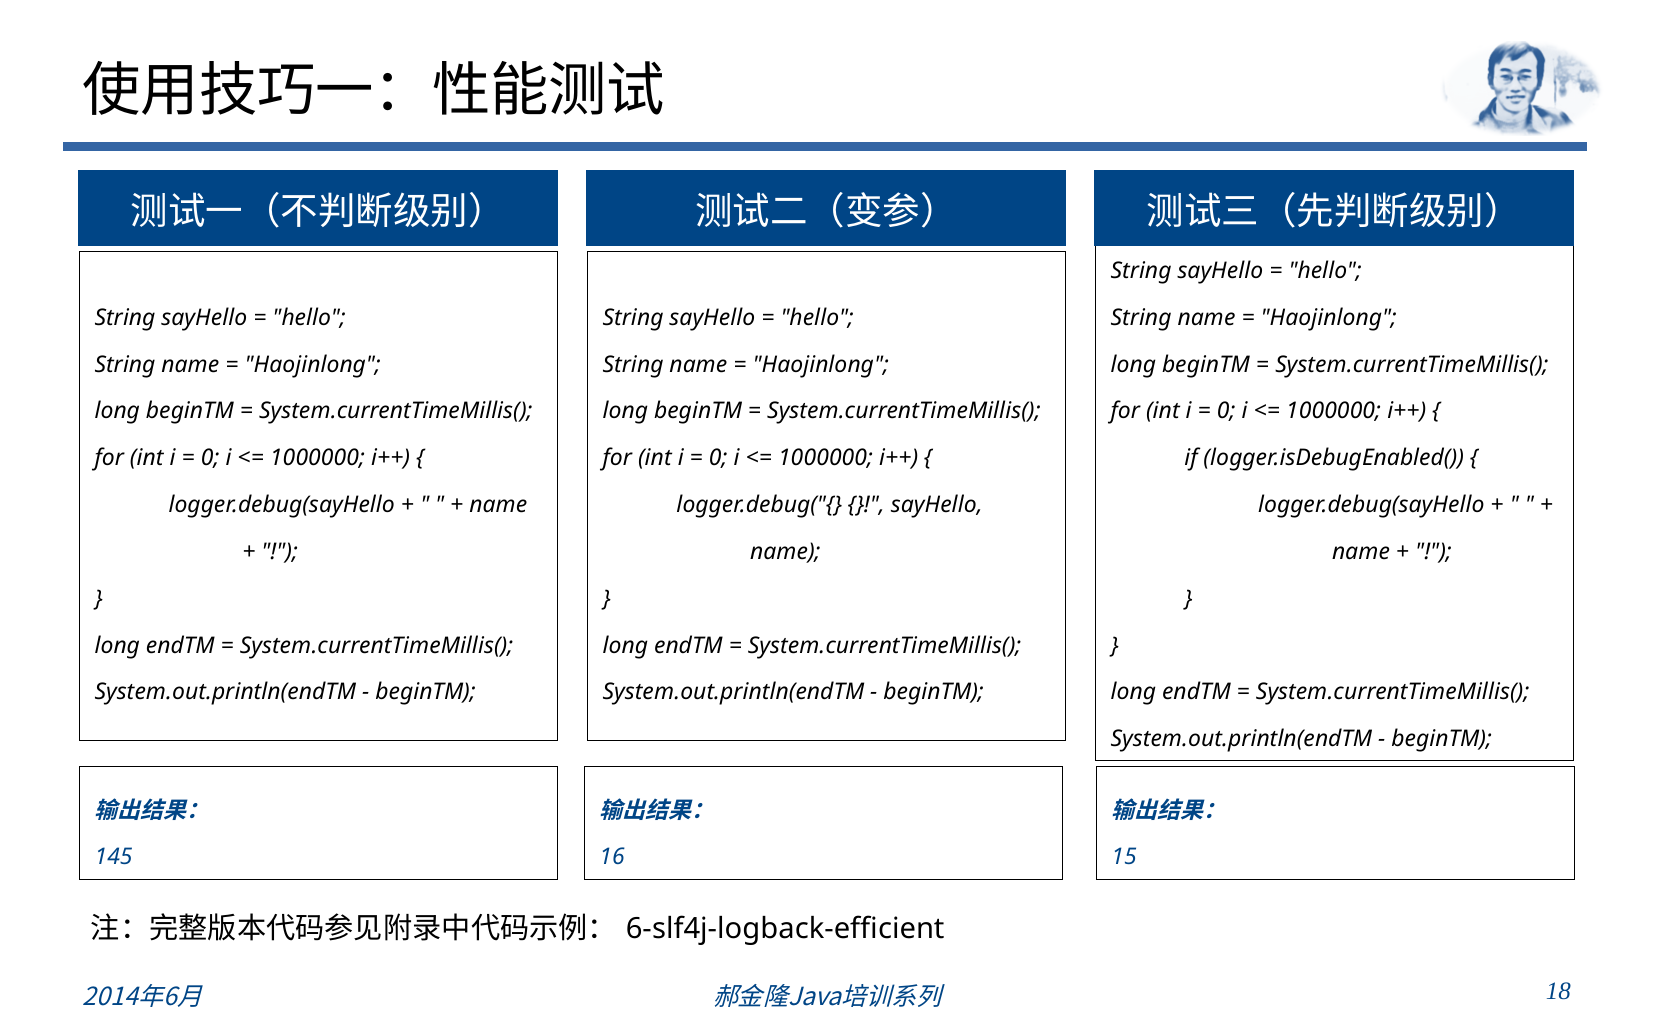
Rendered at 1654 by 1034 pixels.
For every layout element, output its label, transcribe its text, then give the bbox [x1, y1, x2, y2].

text_box 测试三（先判断级别） [1094, 170, 1574, 246]
text_box 测试二（变参） [586, 170, 1066, 246]
text_box 输出结果： 15 [1096, 766, 1575, 880]
text_box 输出结果： 16 [584, 766, 1063, 880]
text_box 注：完整版本代码参见附录中代码示例：6-slf4j-logback-efficient [76, 900, 945, 950]
text_box String sayHello = "hello"; String name = "Haojinlong"; long beginTM = System.currentTimeMillis(); for (int i = 0; i <= 1000000; i++) { logger.debug(sayHello + " " + name + "!"); } long endTM = System.currentTimeMillis(); System.out.println(endTM - beginTM); [79, 251, 558, 741]
text_box 测试一（不判断级别） [78, 170, 558, 246]
title 使用技巧一：性能测试 [82, 41, 1571, 130]
text_box 输出结果： 145 [79, 766, 558, 880]
text_box String sayHello = "hello"; String name = "Haojinlong"; long beginTM = System.currentTimeMillis(); for (int i = 0; i <= 1000000; i++) { if (logger.isDebugEnabled()) { logger.debug(sayHello + " " + name + "!"); } } long endTM = System.currentTimeMillis(); System.out.println(endTM - beginTM); [1095, 251, 1574, 741]
picture [1440, 41, 1604, 136]
text_box String sayHello = "hello"; String name = "Haojinlong"; long beginTM = System.currentTimeMillis(); for (int i = 0; i <= 1000000; i++) { logger.debug("{} {}!", sayHello, name); } long endTM = System.currentTimeMillis(); System.out.println(endTM - beginTM); [587, 251, 1066, 741]
